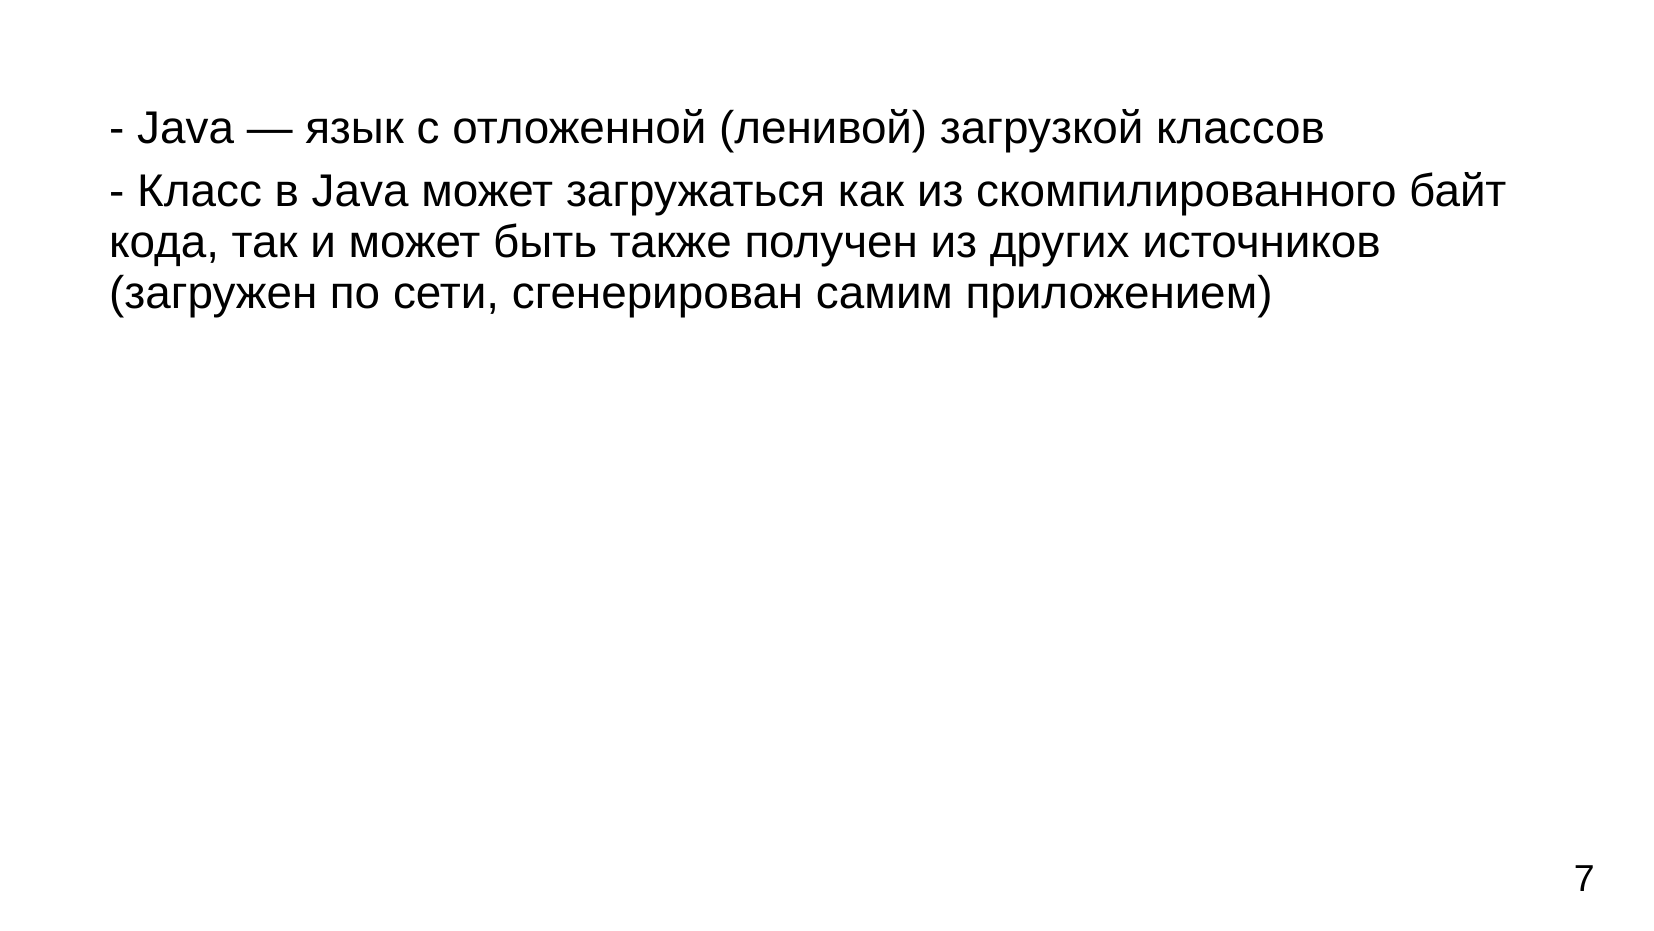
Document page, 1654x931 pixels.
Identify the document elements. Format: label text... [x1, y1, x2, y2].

text_box - Java — язык с отложенной (ленивой) загрузкой классов - Класс в Java может загружаться как из скомпилированного байт кода, так и может быть также получен из других источников (загружен по сети, сгенерирован самим приложением) [94, 94, 1548, 327]
text_box 7 [1559, 850, 1642, 908]
